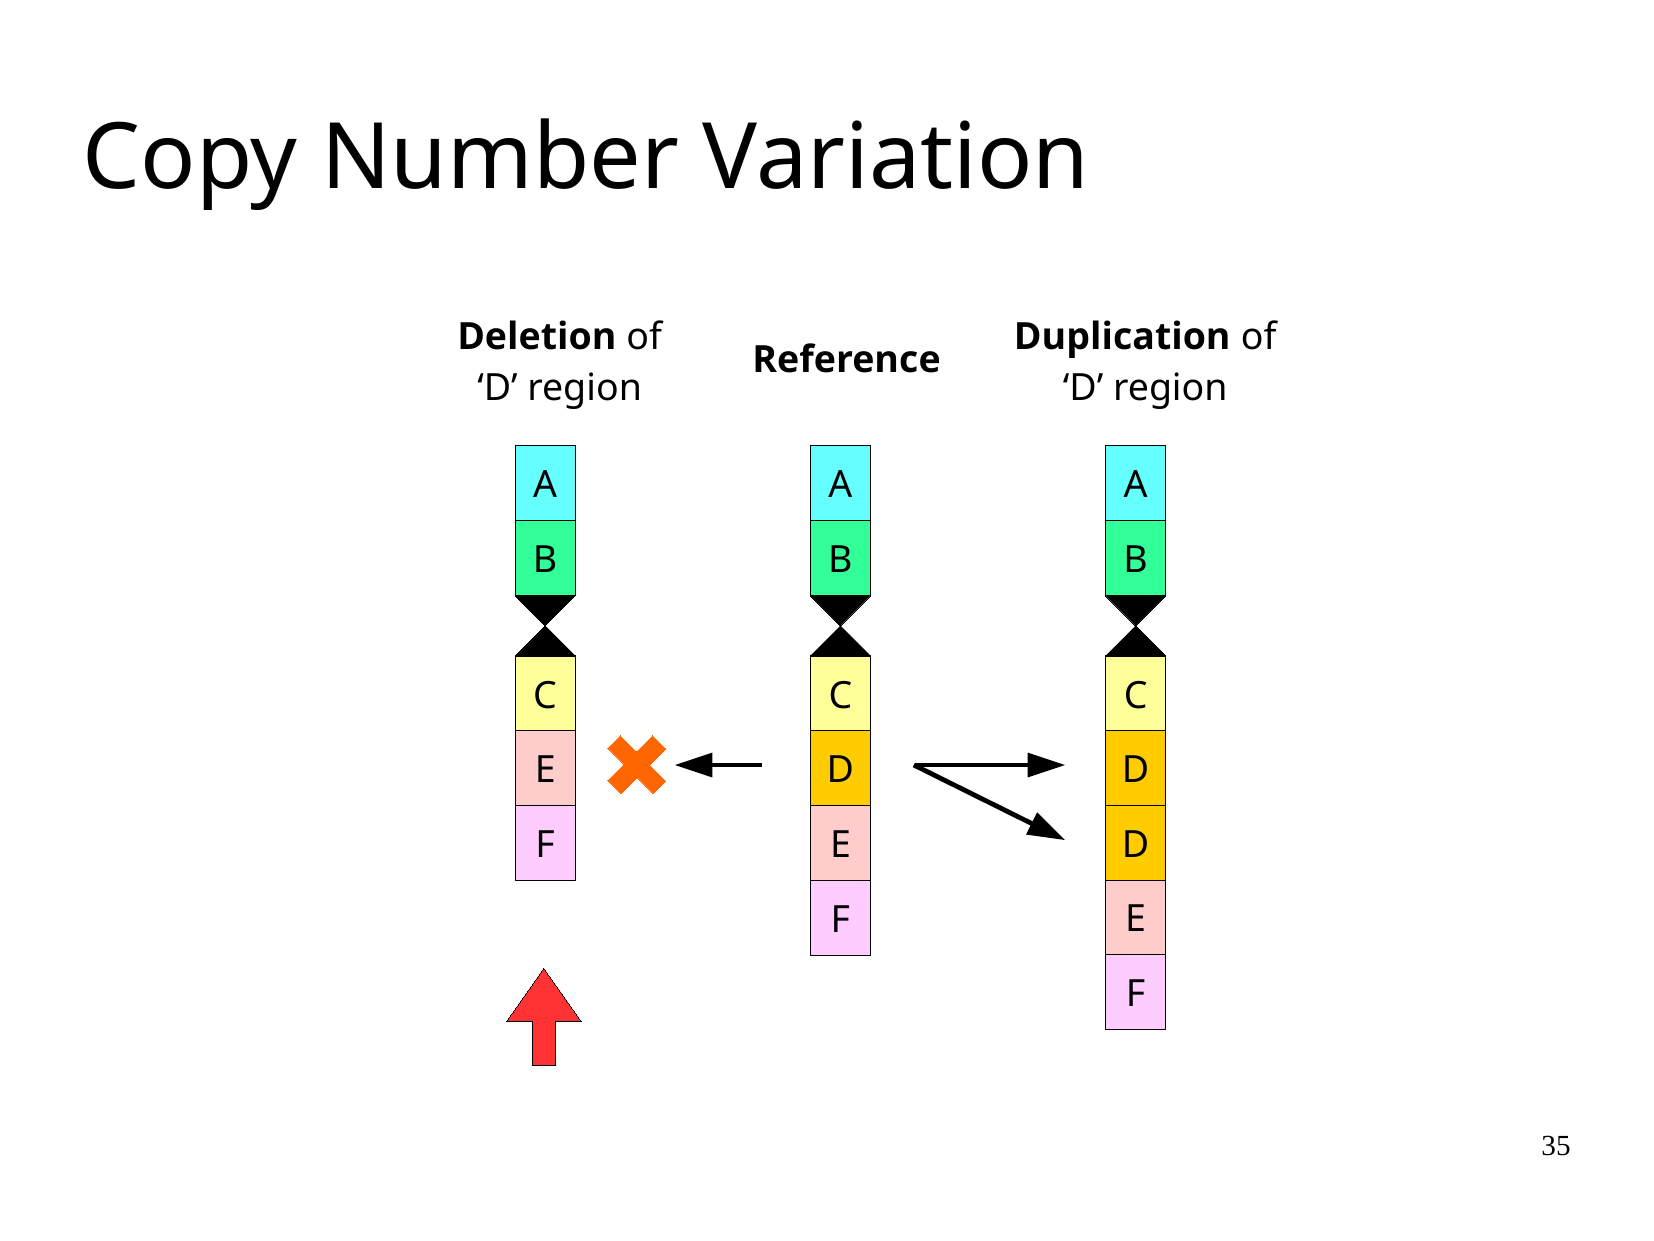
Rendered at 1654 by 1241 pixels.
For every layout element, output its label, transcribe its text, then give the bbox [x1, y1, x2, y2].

text_box [506, 968, 582, 1066]
text_box D [1105, 805, 1166, 881]
text_box E [1105, 881, 1166, 954]
text_box [515, 595, 576, 656]
text_box C [1105, 656, 1166, 730]
text_box F [515, 805, 576, 881]
text_box D [810, 730, 871, 805]
text_box [1105, 595, 1166, 656]
title Copy Number Variation [82, 49, 1571, 257]
text_box D [1105, 730, 1166, 805]
text_box A [810, 445, 871, 520]
text_box E [810, 805, 871, 880]
text_box Duplication of ‘D’ region [999, 301, 1257, 409]
text_box B [810, 520, 871, 595]
text_box [810, 595, 871, 656]
text_box E [515, 730, 576, 805]
text_box A [515, 445, 576, 520]
text_box Reference [737, 325, 930, 386]
text_box F [810, 880, 871, 956]
text_box B [515, 520, 576, 595]
text_box C [810, 656, 871, 730]
text_box Deletion of ‘D’ region [442, 301, 653, 409]
text_box C [515, 656, 576, 730]
text_box A [1105, 445, 1166, 520]
text_box F [1105, 954, 1166, 1030]
text_box B [1105, 520, 1166, 595]
text_box [607, 735, 666, 794]
